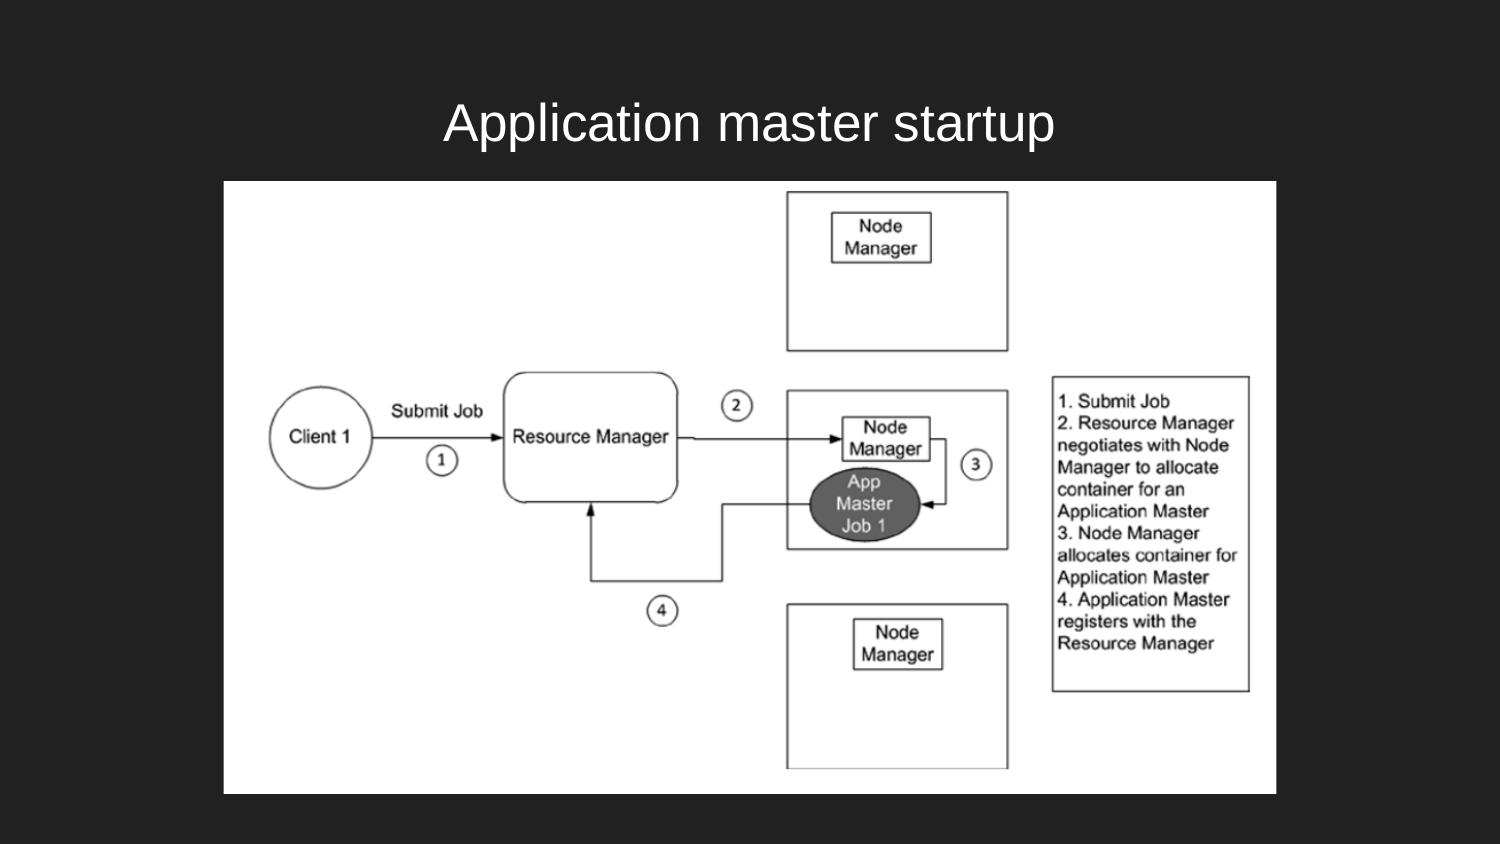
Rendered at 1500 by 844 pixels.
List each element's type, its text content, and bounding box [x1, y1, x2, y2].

picture [223, 181, 1277, 794]
title Application master startup [51, 72, 1449, 167]
